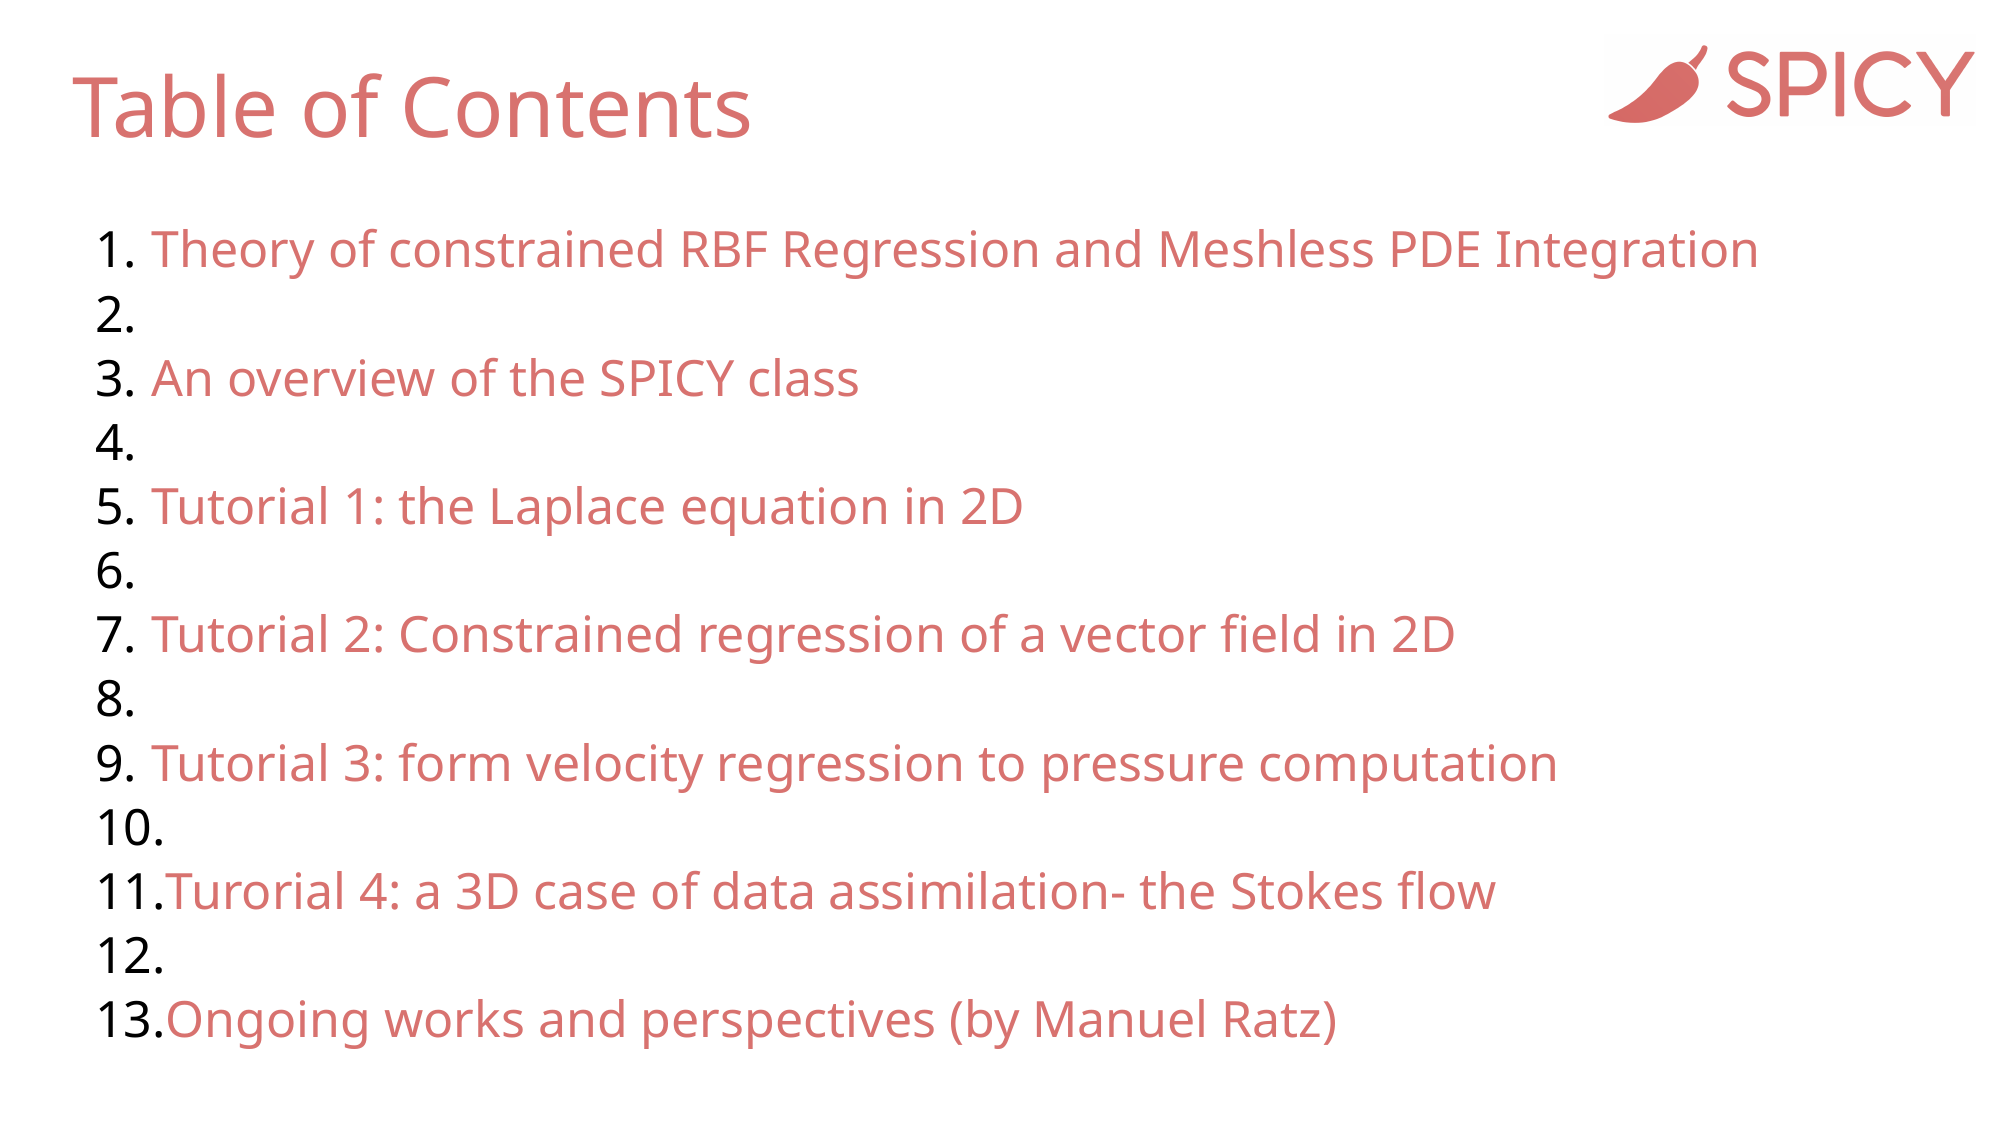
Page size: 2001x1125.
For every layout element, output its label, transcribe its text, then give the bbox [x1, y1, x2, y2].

picture [1604, 34, 1976, 126]
text_box Table of Contents [57, 46, 1781, 163]
text_box Theory of constrained RBF Regression and Meshless PDE Integration An overview of the SPICY class Tutorial 1: the Laplace equation in 2D Tutorial 2: Constrained regression of a vector field in 2D Tutorial 3: form velocity regression to pressure computation Turorial 4: a 3D case of data assimilation- the Stokes flow Ongoing works and perspectives (by Manuel Ratz) [80, 210, 1844, 1014]
